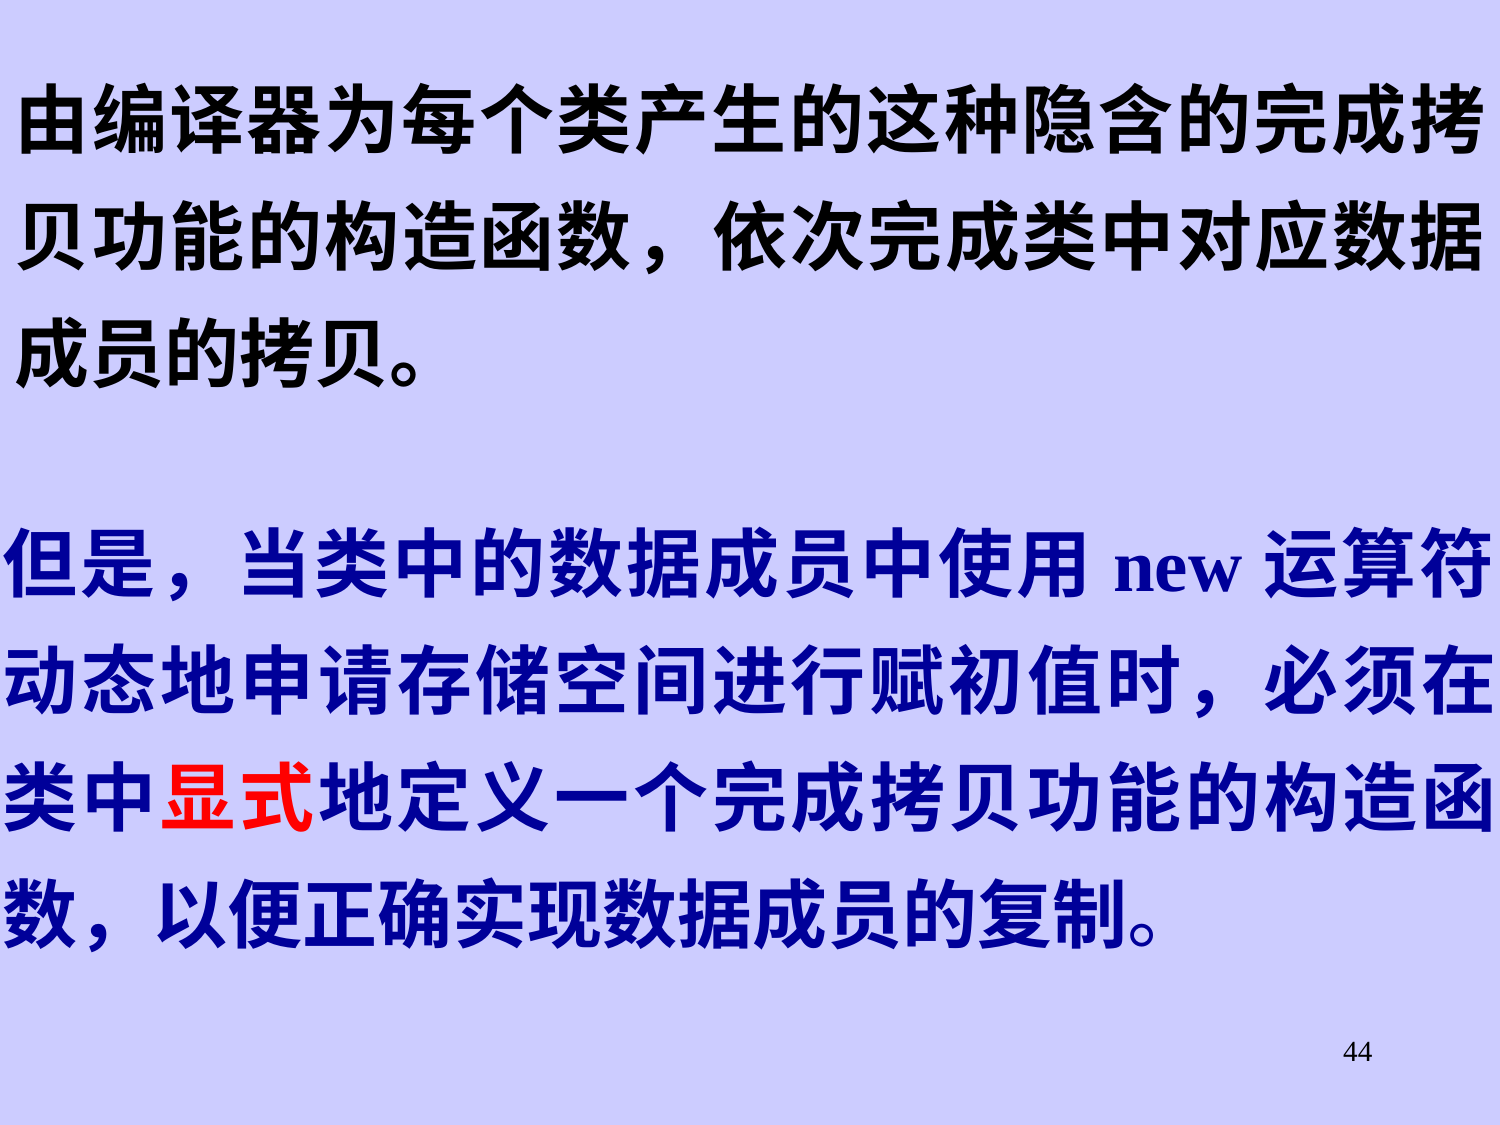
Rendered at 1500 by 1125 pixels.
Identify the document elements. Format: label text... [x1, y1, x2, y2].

text_box 但是，当类中的数据成员中使用new运算符，动态地申请存储空间进行赋初值时，必须在类中显式地定义一个完成拷贝功能的构造函数，以便正确实现数据成员的复制。 [0, 487, 1500, 960]
text_box 由编译器为每个类产生的这种隐含的完成拷贝功能的构造函数，依次完成类中对应数据成员的拷贝。 [0, 37, 1500, 404]
text_box <编号> [1074, 1025, 1388, 1101]
